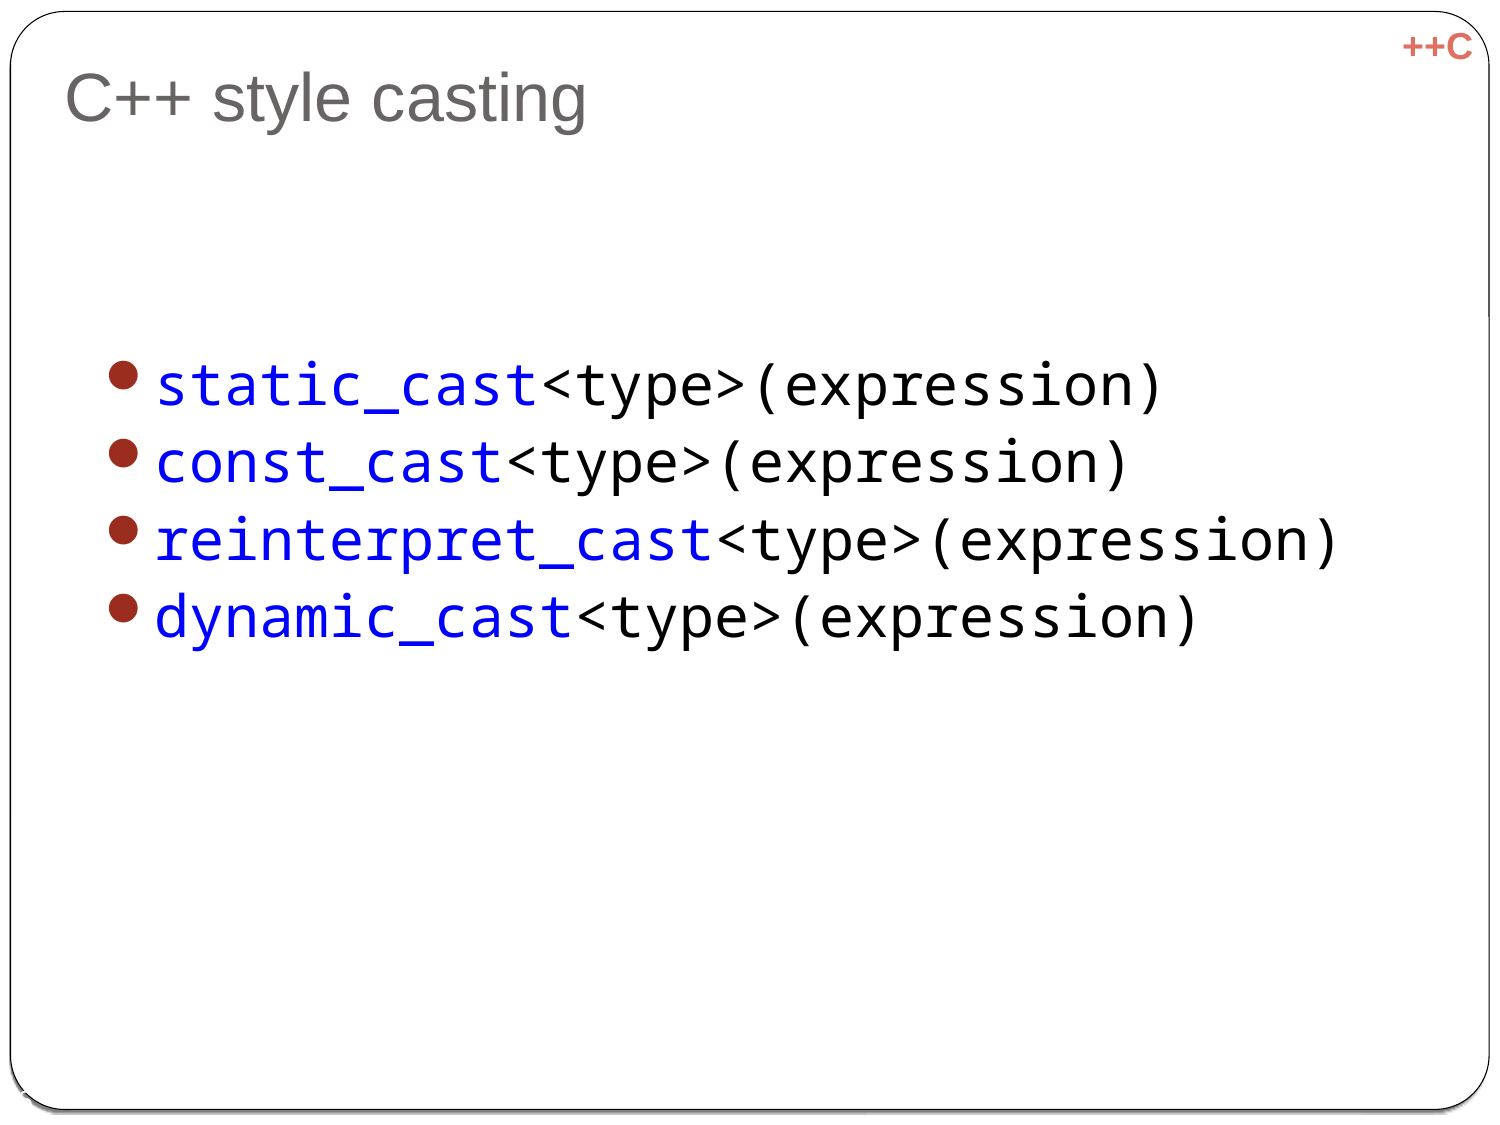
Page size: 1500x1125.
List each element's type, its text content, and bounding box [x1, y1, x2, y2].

title C++ style casting [50, 45, 1450, 150]
list static_cast<type>(expression) const_cast<type>(expression) reinterpret_cast<type>(expression) dynamic_cast<type>(expression) [37, 162, 1463, 1088]
slide_number <number> [0, 1074, 50, 1125]
